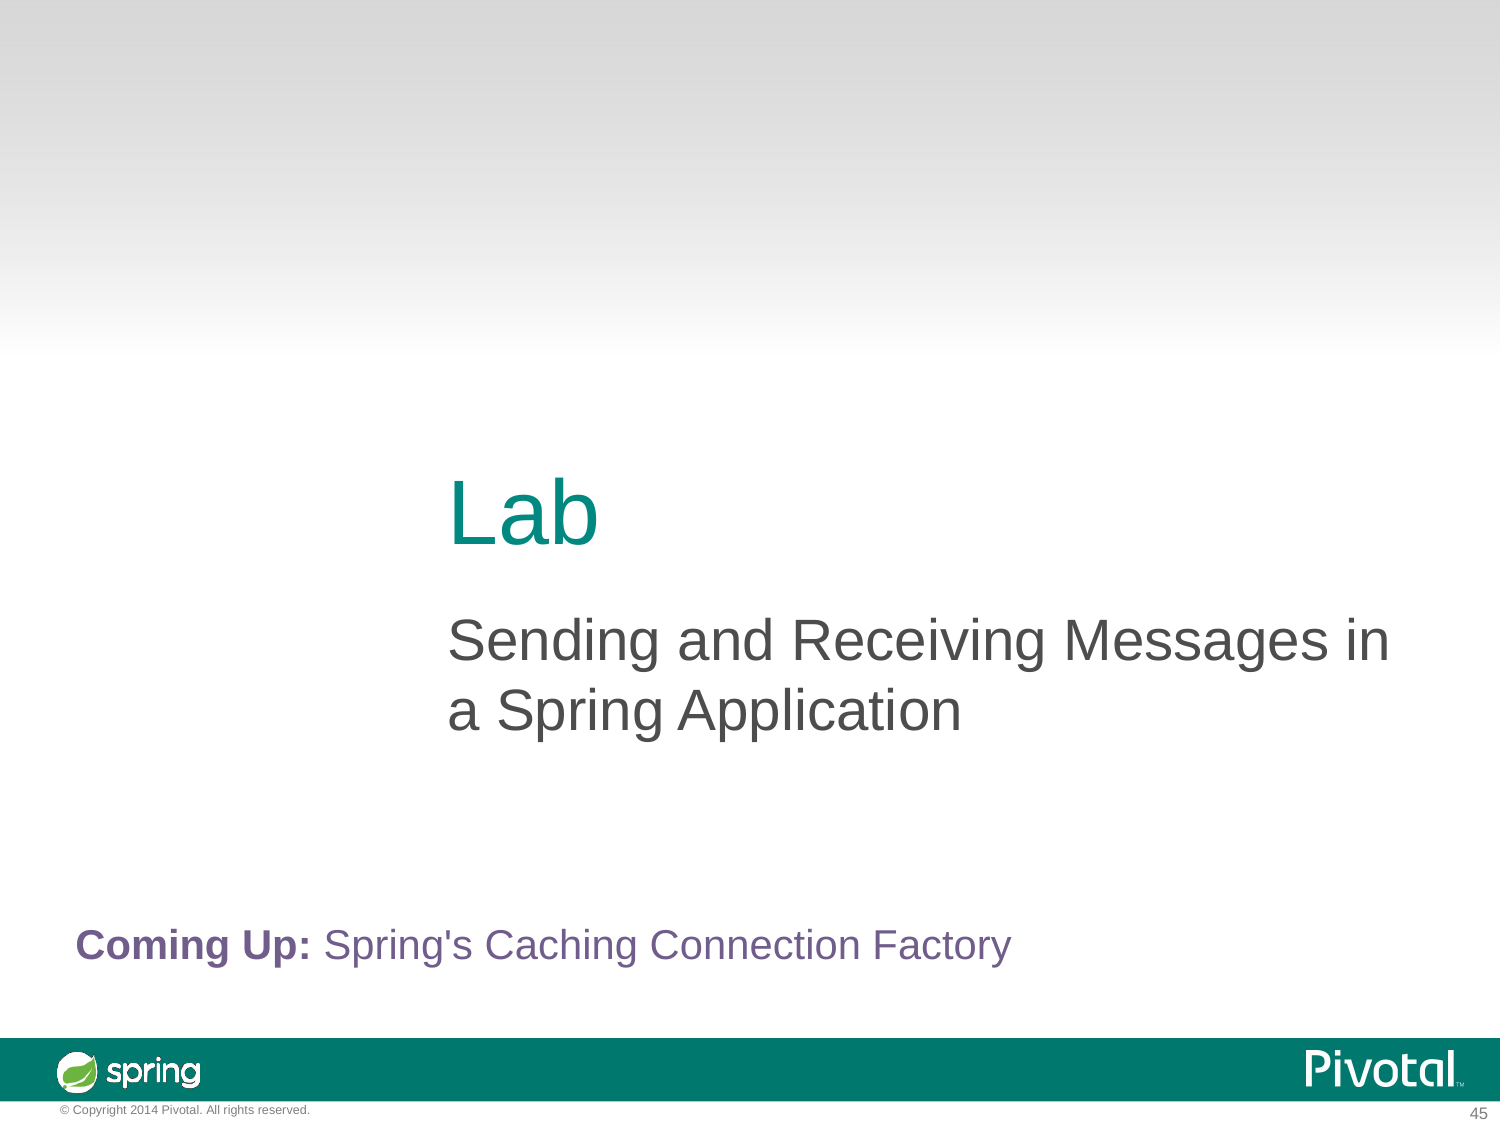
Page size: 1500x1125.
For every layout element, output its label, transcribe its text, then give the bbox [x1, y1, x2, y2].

text_box Sending and Receiving Messages in a Spring Application [447, 602, 1440, 914]
picture [32, 1041, 210, 1103]
text_box Coming Up: Spring's Caching Connection Factory [60, 910, 1026, 976]
title Lab [447, 462, 1440, 565]
picture [1306, 1050, 1464, 1087]
